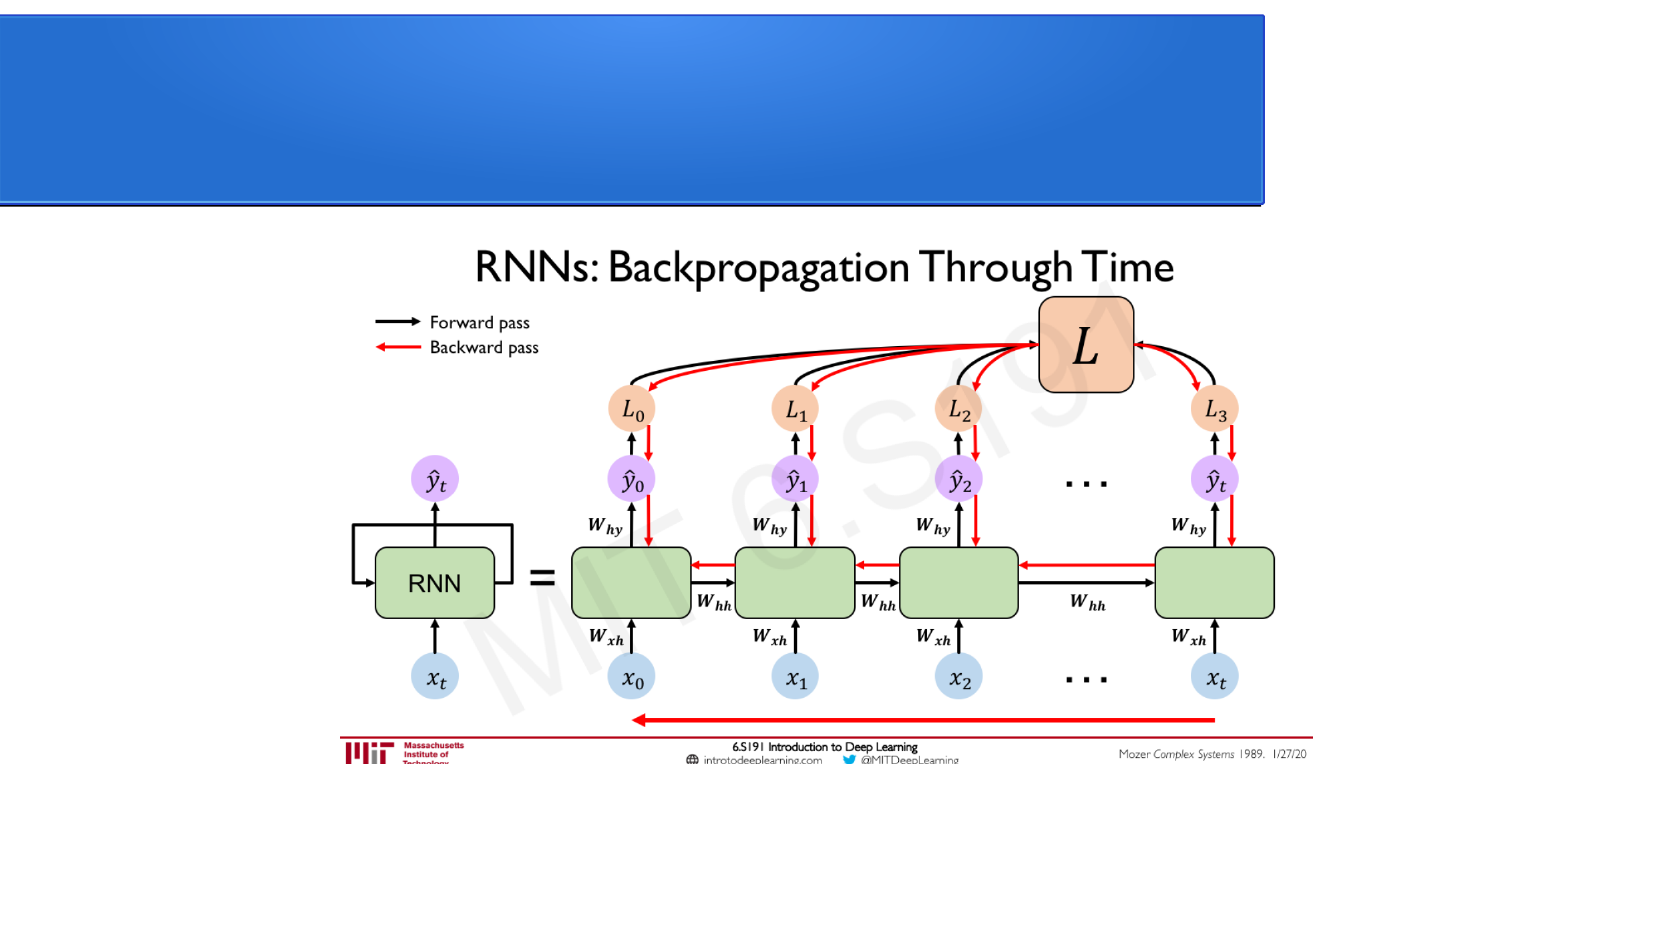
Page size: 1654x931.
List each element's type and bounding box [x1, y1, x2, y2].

picture [340, 224, 1313, 764]
